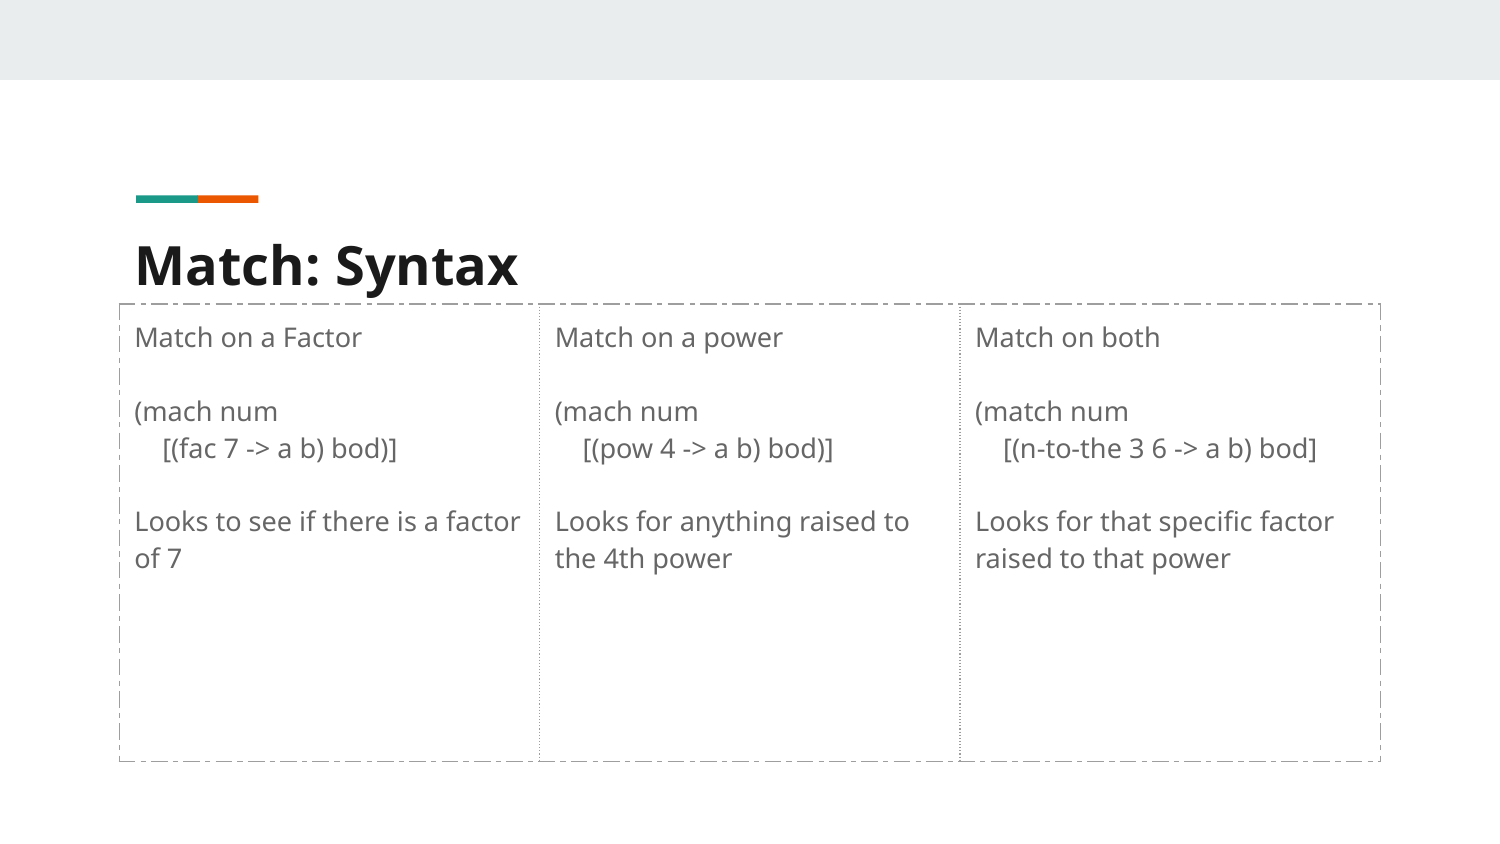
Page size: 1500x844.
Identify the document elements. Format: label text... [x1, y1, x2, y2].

table_header Match on both (match num [(n-to-the 3 6 -> a b) bod] Looks for that specific factor raised to that power [960, 304, 1381, 762]
table_header Match on a Factor (mach num [(fac 7 -> a b) bod)] Looks to see if there is a factor of 7 [119, 304, 540, 762]
table_header Match on a power (mach num [(pow 4 -> a b) bod)] Looks for anything raised to the 4th power [540, 304, 960, 762]
title Match: Syntax [119, 216, 1381, 304]
